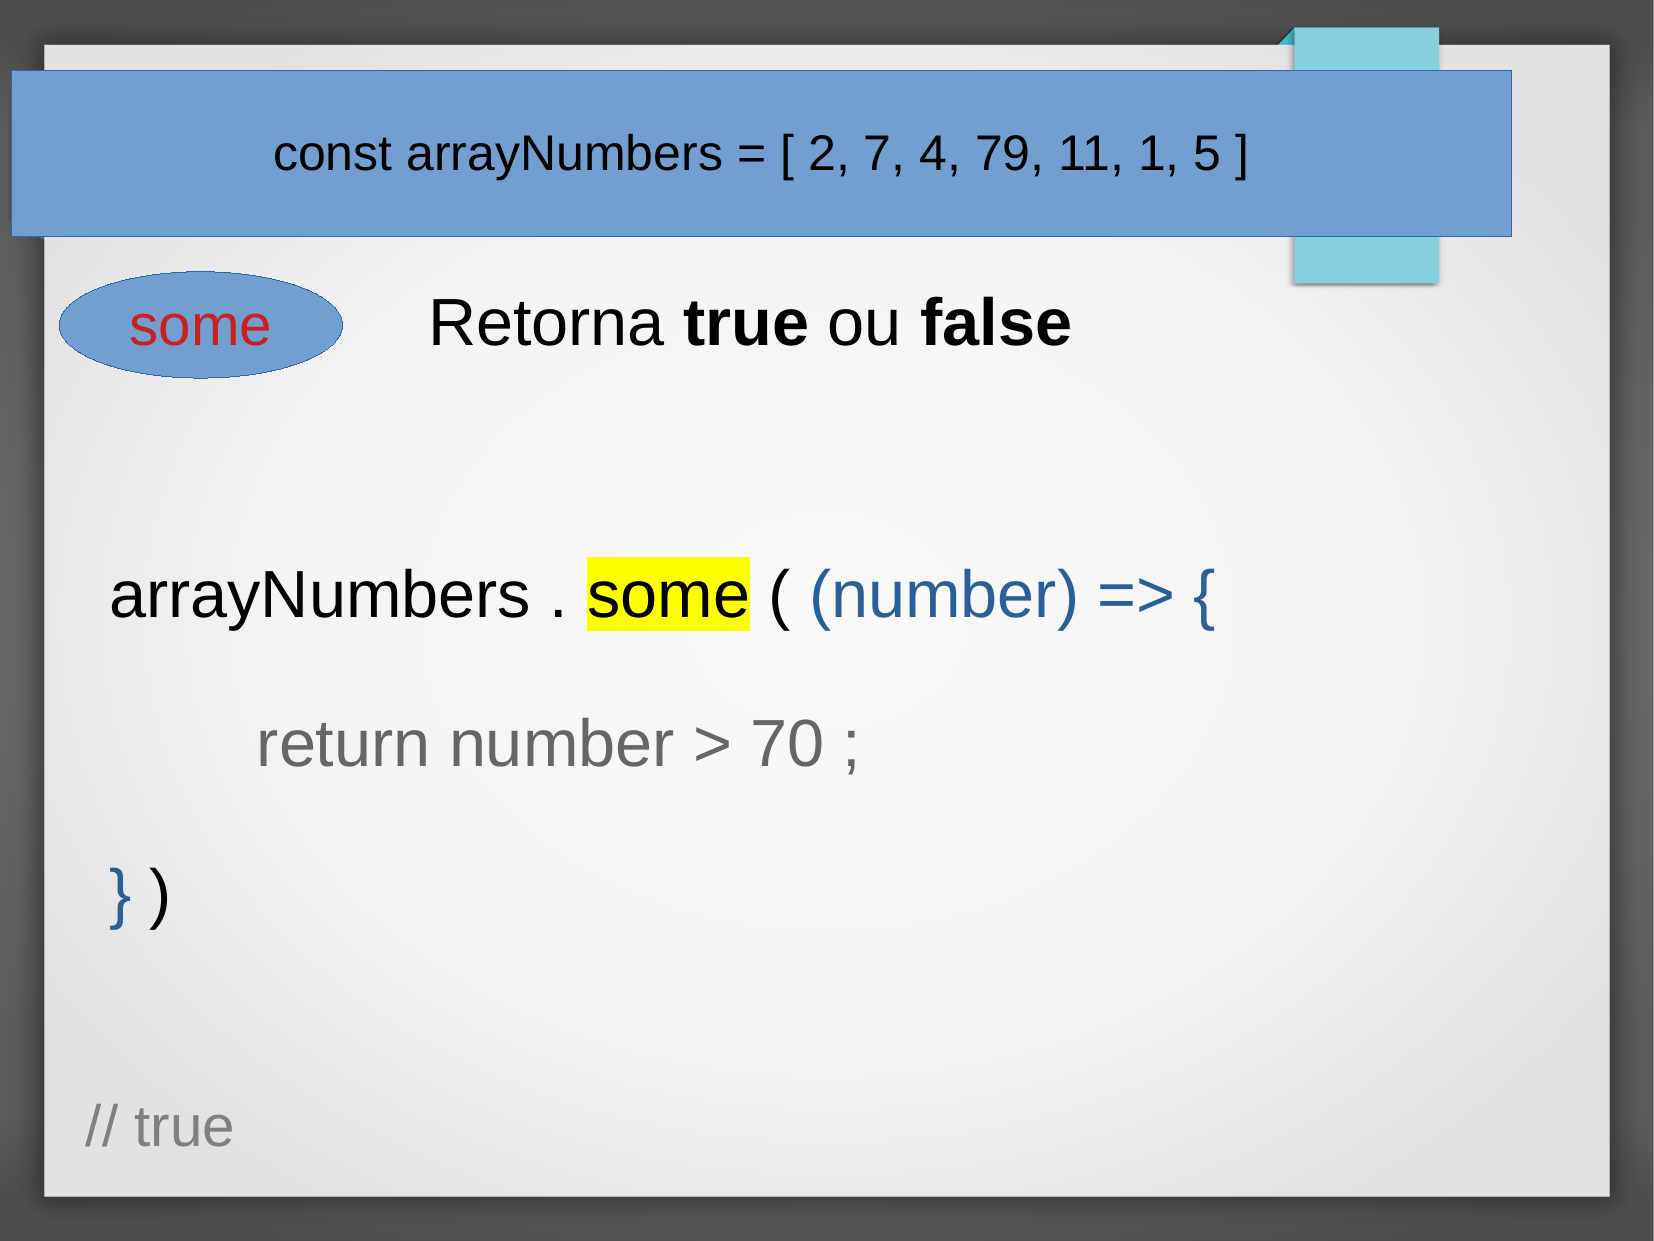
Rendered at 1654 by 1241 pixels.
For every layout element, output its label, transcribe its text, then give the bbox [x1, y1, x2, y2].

text_box arrayNumbers . some ( (number) => { return number > 70 ; } ) [94, 549, 1312, 938]
text_box Retorna true ou false [413, 277, 1088, 368]
picture [0, 0, 1654, 1241]
text_box // true [70, 1086, 251, 1167]
text_box some [59, 271, 343, 379]
text_box const arrayNumbers = [ 2, 7, 4, 79, 11, 1, 5 ] [11, 70, 1512, 237]
